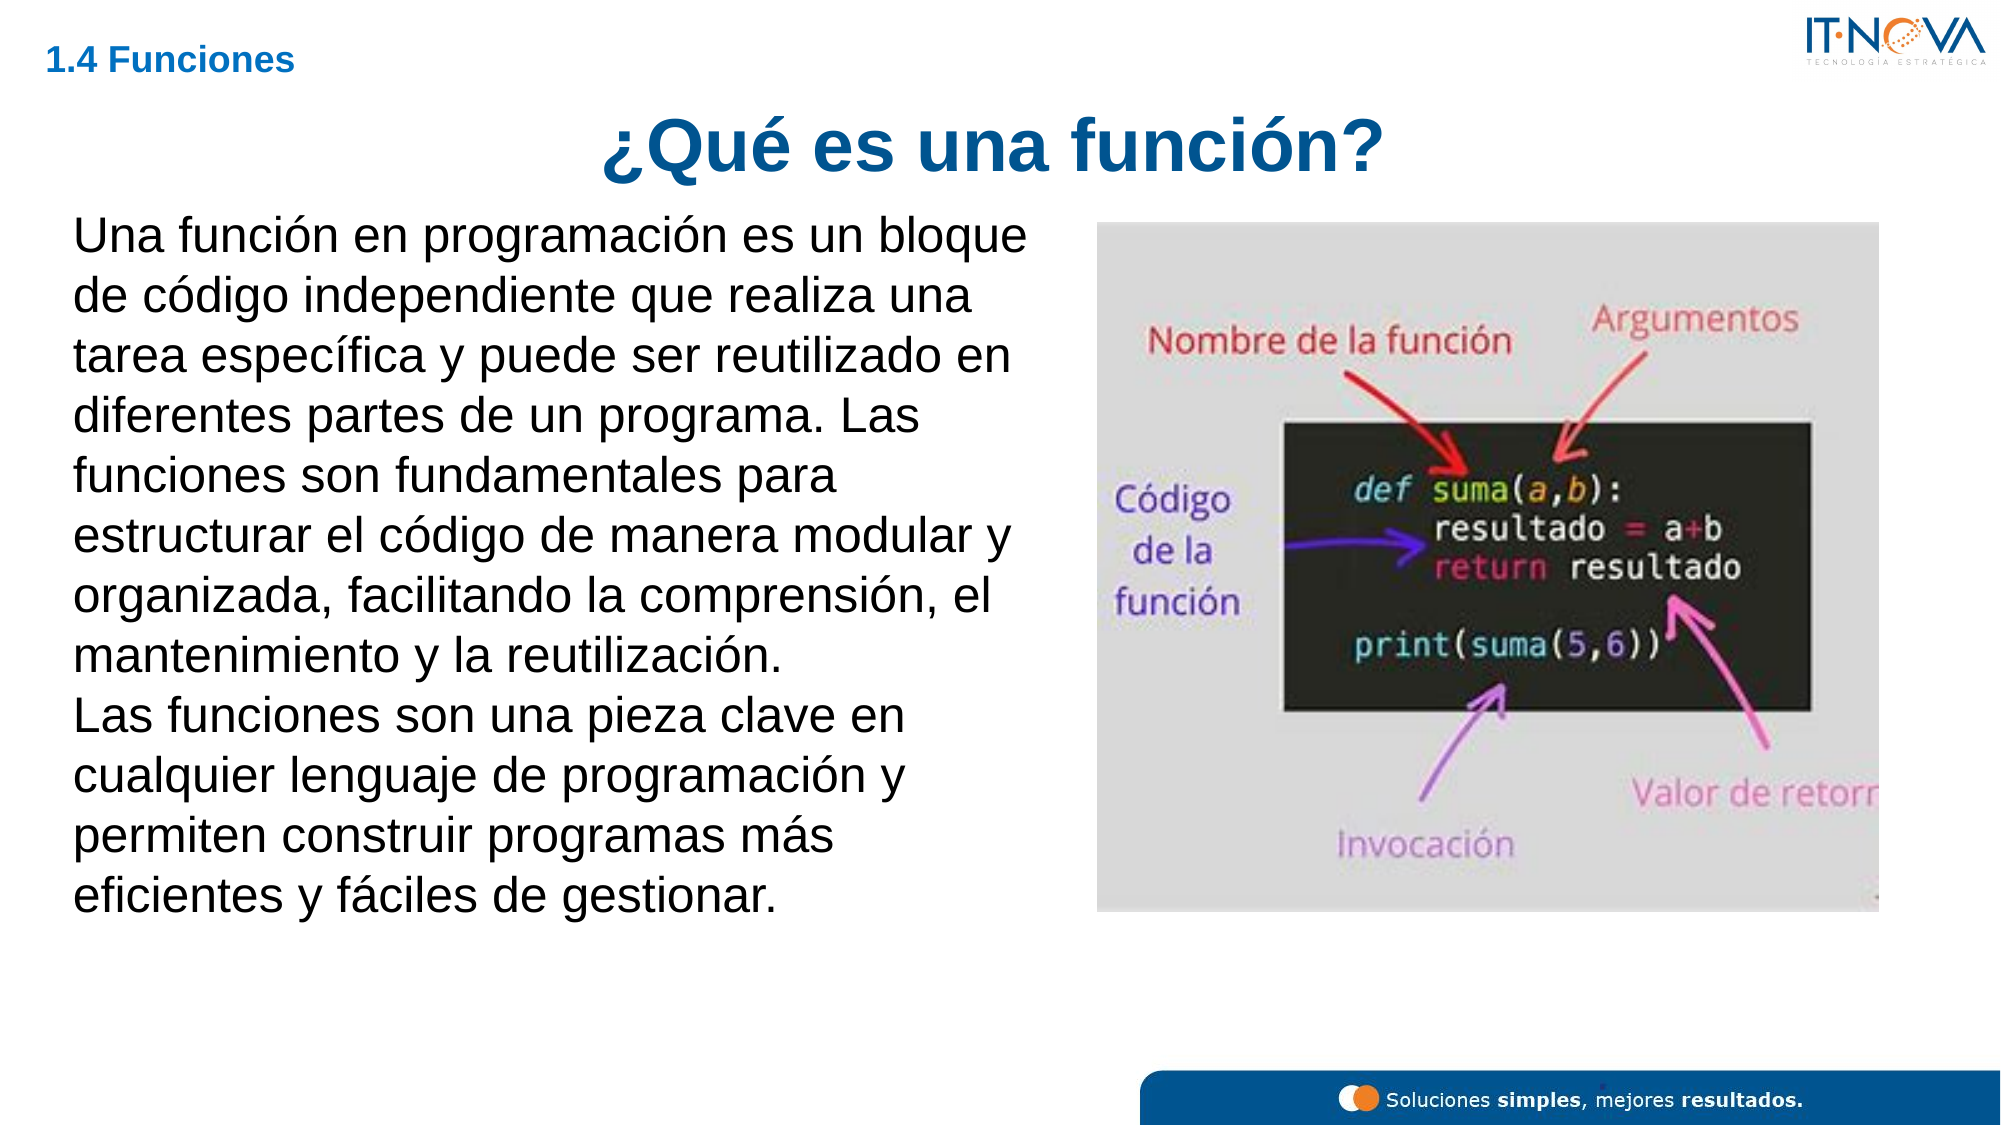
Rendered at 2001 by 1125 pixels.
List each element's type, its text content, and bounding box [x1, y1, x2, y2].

text_box 1.4 Funciones [30, 27, 548, 89]
text_box Una función en programación es un bloque de código independiente que realiza una tarea específica y puede ser reutilizado en diferentes partes de un programa. Las funciones son fundamentales para estructurar el código de manera modular y organizada, facilitando la comprensión, el mantenimiento y la reutilización. Las funciones son una pieza clave en cualquier lenguaje de programación y permiten construir programas más eficientes y fáciles de gestionar. [57, 195, 1060, 938]
text_box ¿Qué es una función? [585, 88, 1413, 195]
picture [1097, 222, 1879, 912]
